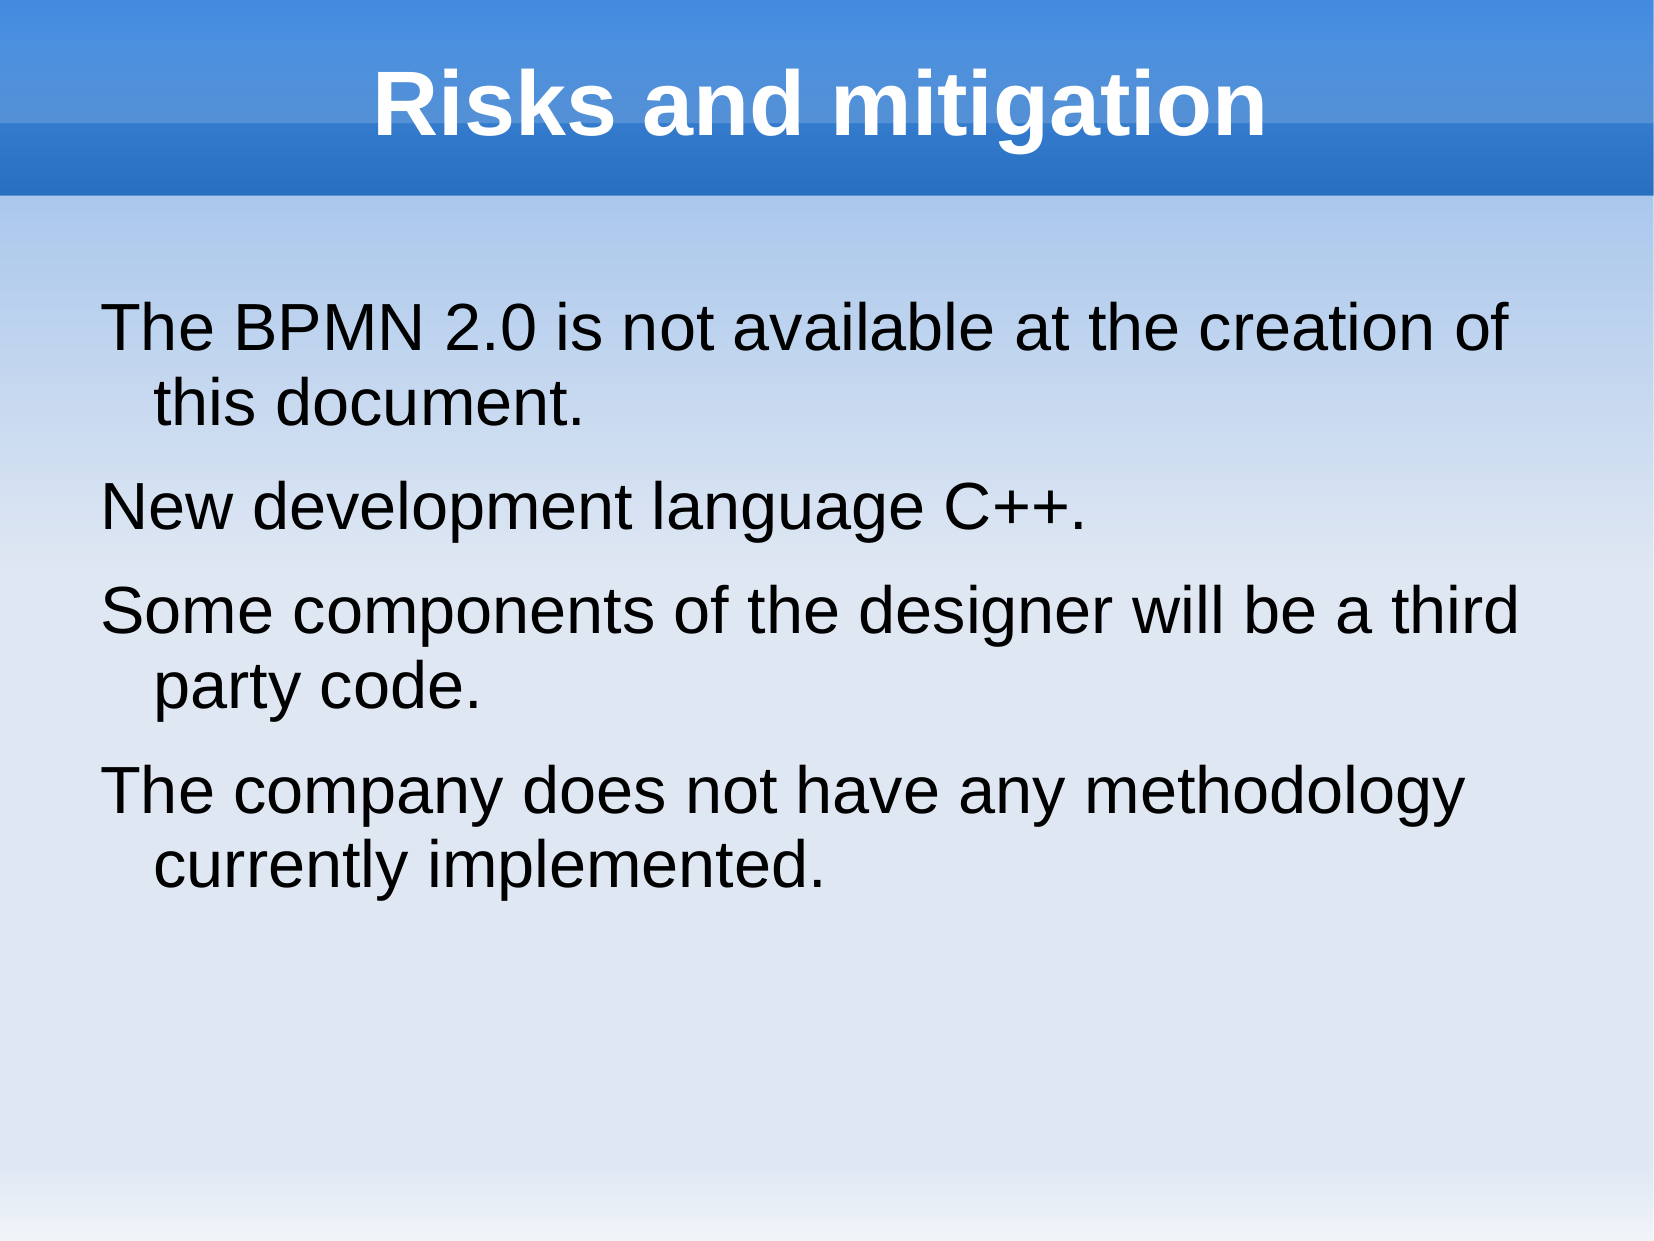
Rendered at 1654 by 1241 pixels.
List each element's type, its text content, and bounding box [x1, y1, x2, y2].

picture [0, 0, 1654, 1241]
title Risks and mitigation [76, 7, 1565, 200]
list The BPMN 2.0 is not available at the creation of this document. New development language C++. Some components of the designer will be a third party code. The company does not have any methodology currently implemented. [82, 290, 1571, 1094]
